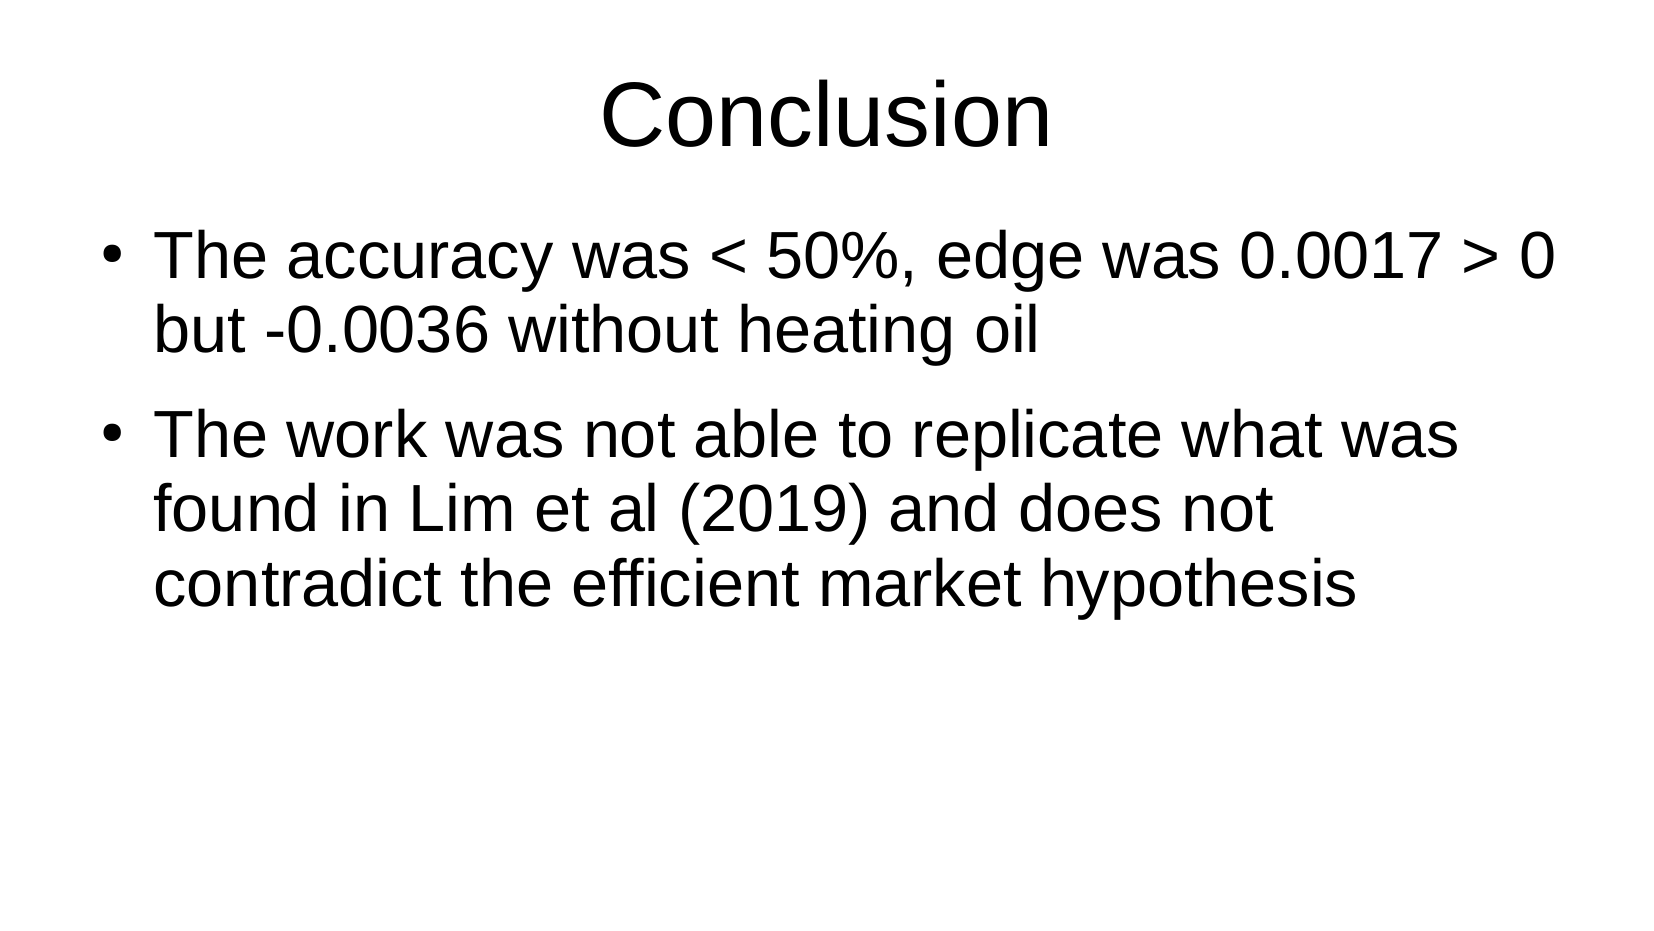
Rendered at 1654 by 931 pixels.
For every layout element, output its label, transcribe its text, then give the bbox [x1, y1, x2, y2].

title Conclusion [82, 37, 1571, 193]
list The accuracy was < 50%, edge was 0.0017 > 0 but -0.0036 without heating oil The work was not able to replicate what was found in Lim et al (2019) and does not contradict the efficient market hypothesis [82, 217, 1571, 758]
